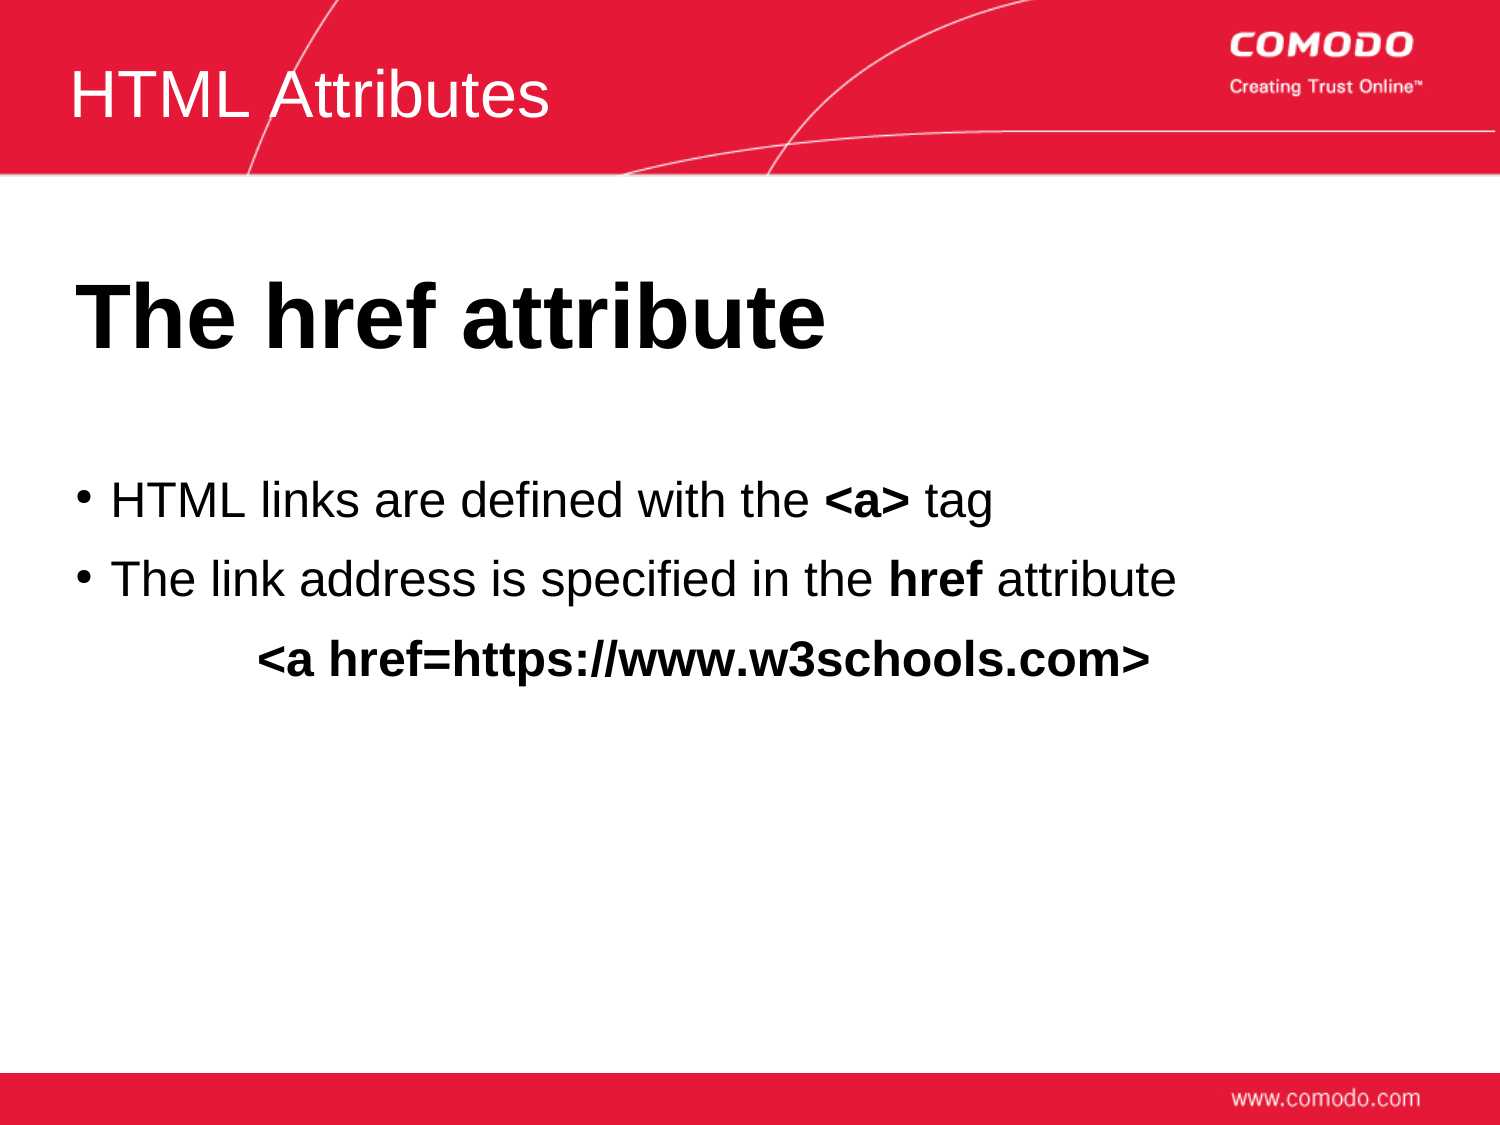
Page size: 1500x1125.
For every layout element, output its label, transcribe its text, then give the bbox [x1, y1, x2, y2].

list The href attribute HTML links are defined with the <a> tag The link address is specified in the href attribute <a href=https://www.w3schools.com> [75, 262, 1423, 1004]
picture [0, 1073, 1500, 1125]
picture [0, 0, 1500, 176]
title HTML Attributes [69, 21, 1197, 170]
